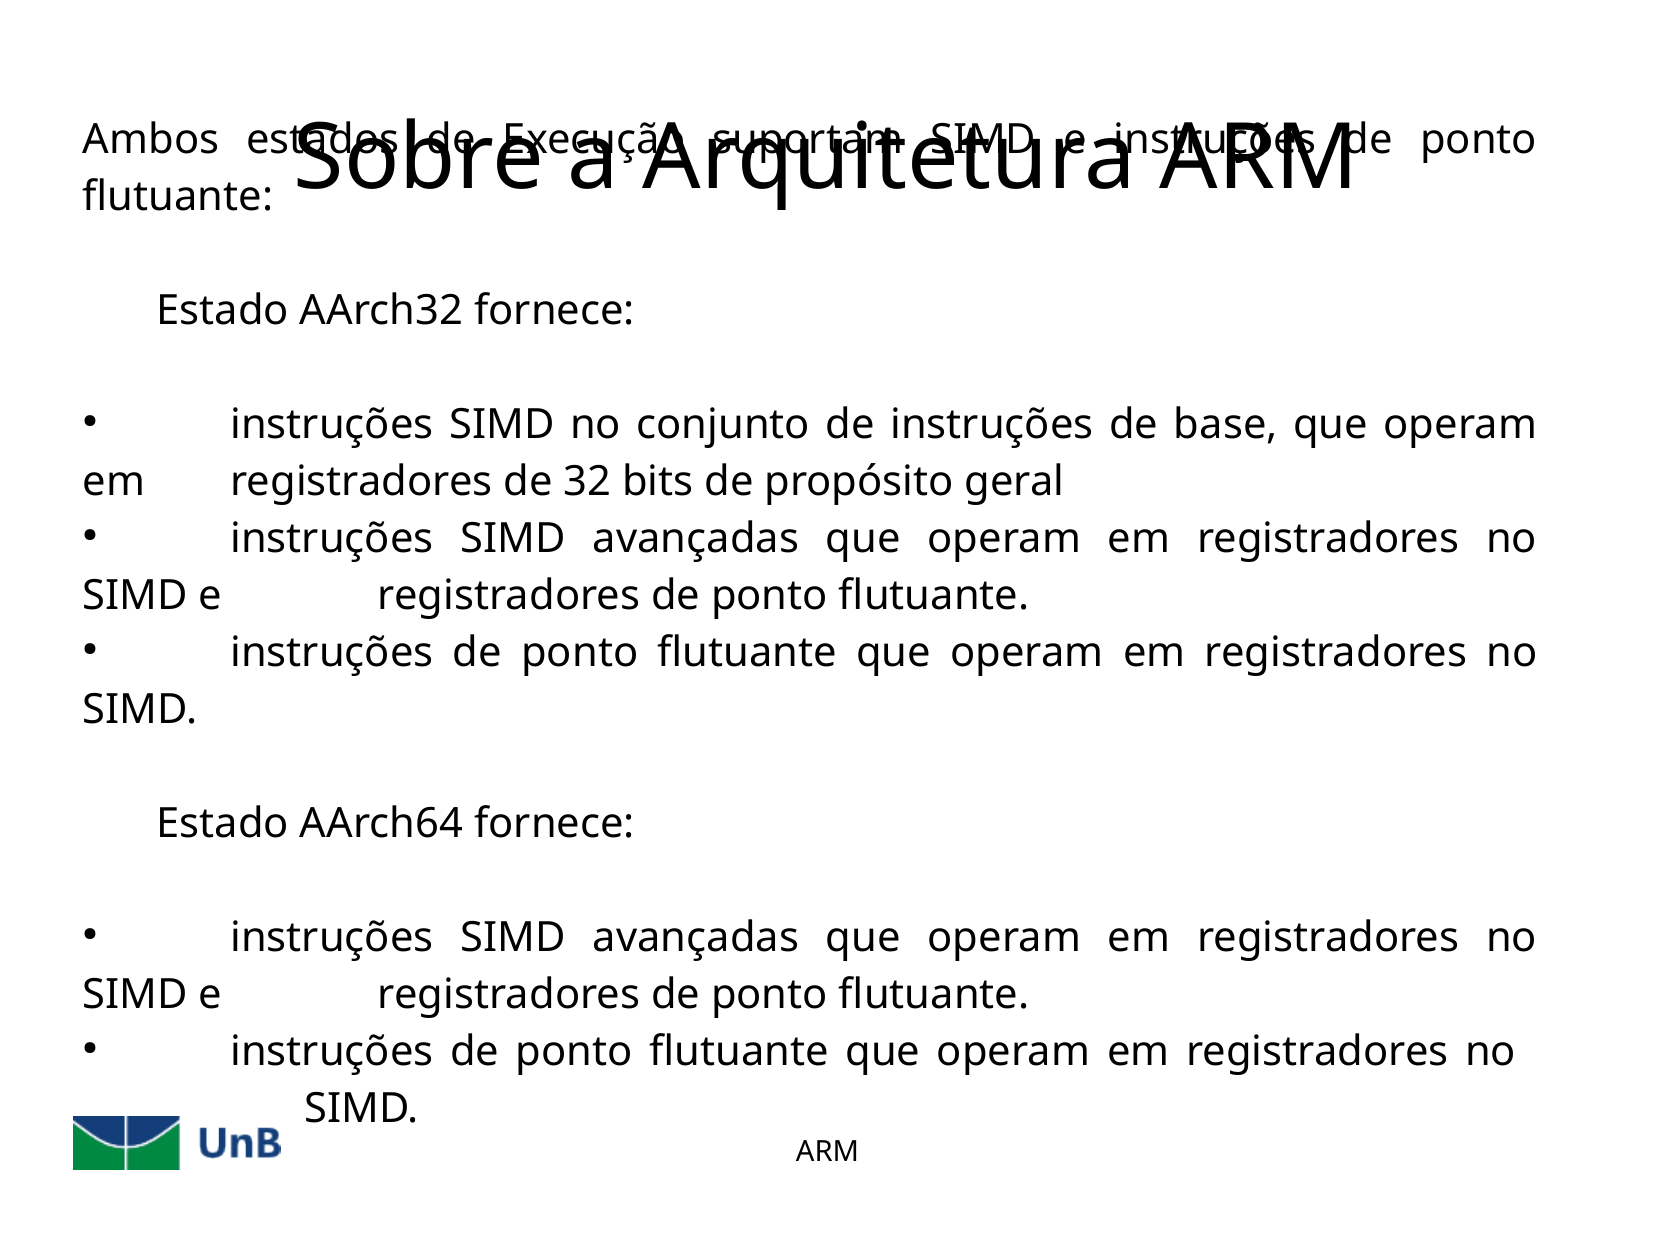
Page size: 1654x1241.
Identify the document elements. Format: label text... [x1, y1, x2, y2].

picture [73, 1116, 281, 1170]
title Sobre a Arquitetura ARM [82, 49, 1571, 257]
subtitle Ambos estados de Execução suportam SIMD e instruções de ponto flutuante: Estado AArch32 fornece: instruções SIMD no conjunto de instruções de base, que operam em registradores de 32 bits de propósito geral instruções SIMD avançadas que operam em registradores no SIMD e registradores de ponto flutuante. instruções de ponto flutuante que operam em registradores no SIMD. Estado AArch64 fornece: instruções SIMD avançadas que operam em registradores no SIMD e registradores de ponto flutuante. instruções de ponto flutuante que operam em registradores no SIMD. [82, 254, 1538, 1045]
